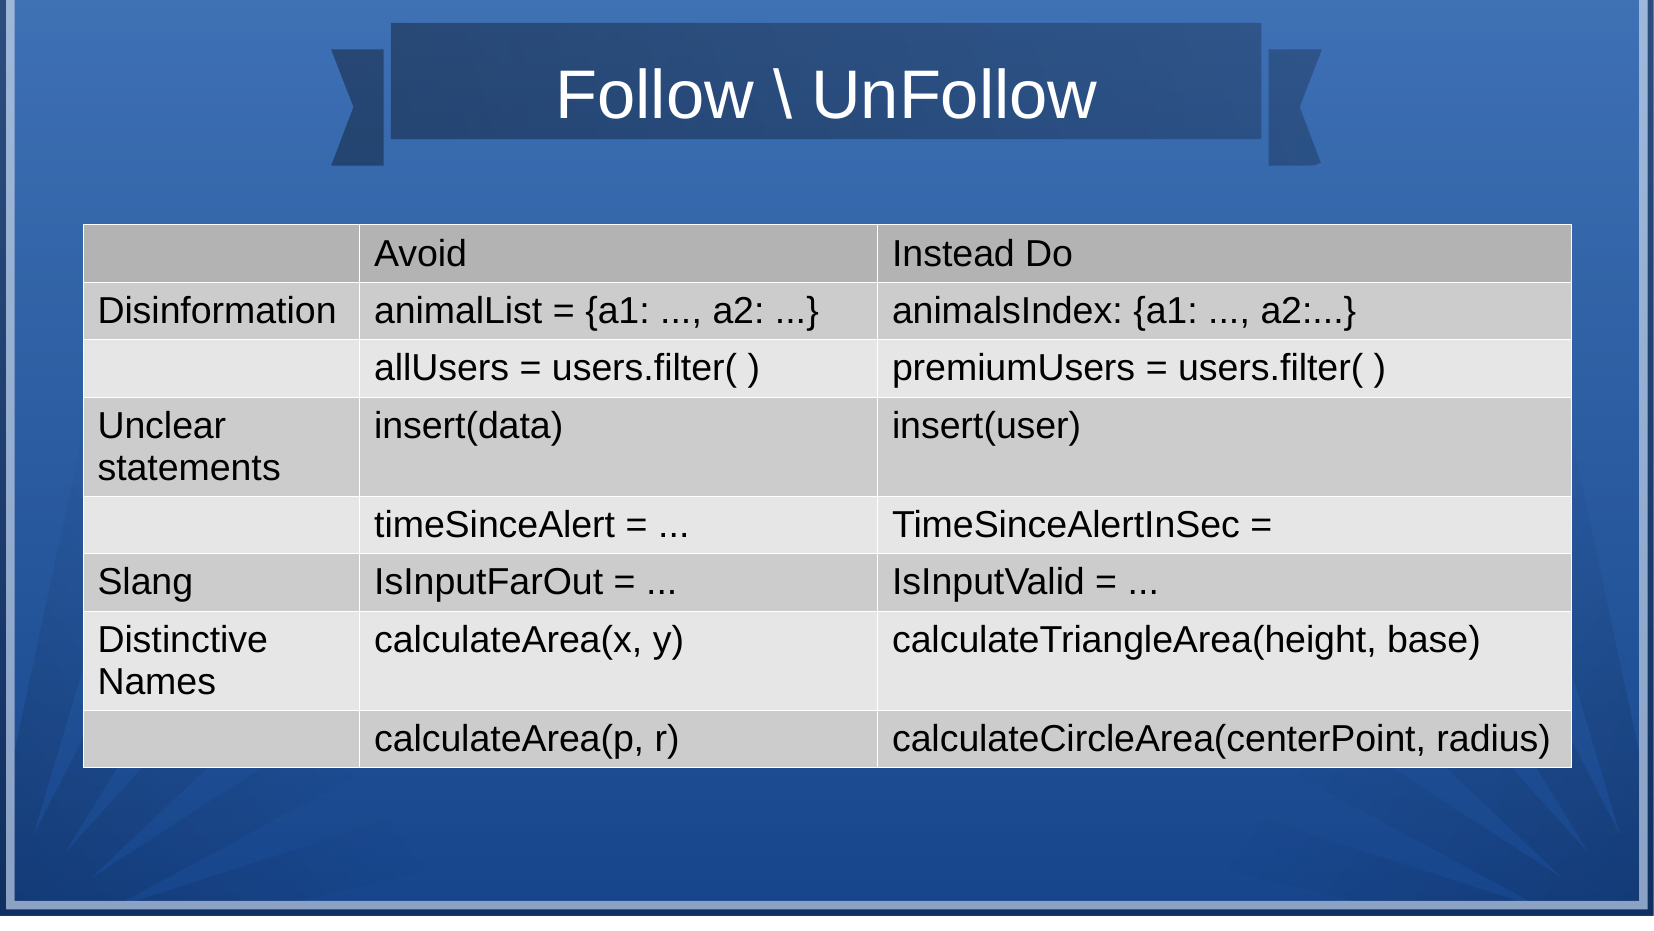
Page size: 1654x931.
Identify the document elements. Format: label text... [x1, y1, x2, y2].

table_cell [84, 340, 359, 397]
table_cell calculateTriangleArea(height, base) [878, 612, 1571, 710]
title Follow \ UnFollow [389, 35, 1264, 154]
table_cell Distinctive Names [84, 612, 359, 710]
table_cell animalsIndex: {a1: ..., a2:...} [878, 283, 1571, 339]
table_cell calculateArea(x, y) [360, 612, 877, 710]
table_cell insert(user) [878, 398, 1571, 496]
table_cell timeSinceAlert = ... [360, 497, 877, 553]
table_cell [84, 711, 359, 767]
table_cell animalList = {a1: ..., a2: ...} [360, 283, 877, 339]
table_cell [84, 497, 359, 553]
table_cell calculateArea(p, r) [360, 711, 877, 767]
table_cell Disinformation [84, 283, 359, 339]
table_header Avoid [360, 225, 877, 282]
table_header Instead Do [878, 225, 1571, 282]
table_header [84, 225, 359, 282]
table_cell Unclear statements [84, 398, 359, 496]
table_cell TimeSinceAlertInSec = [878, 497, 1571, 553]
table_cell allUsers = users.filter( ) [360, 340, 877, 397]
table_cell calculateCircleArea(centerPoint, radius) [878, 711, 1571, 767]
table_cell insert(data) [360, 398, 877, 496]
table_cell Slang [84, 554, 359, 611]
table_cell premiumUsers = users.filter( ) [878, 340, 1571, 397]
table_cell IsInputValid = ... [878, 554, 1571, 611]
table_cell IsInputFarOut = ... [360, 554, 877, 611]
